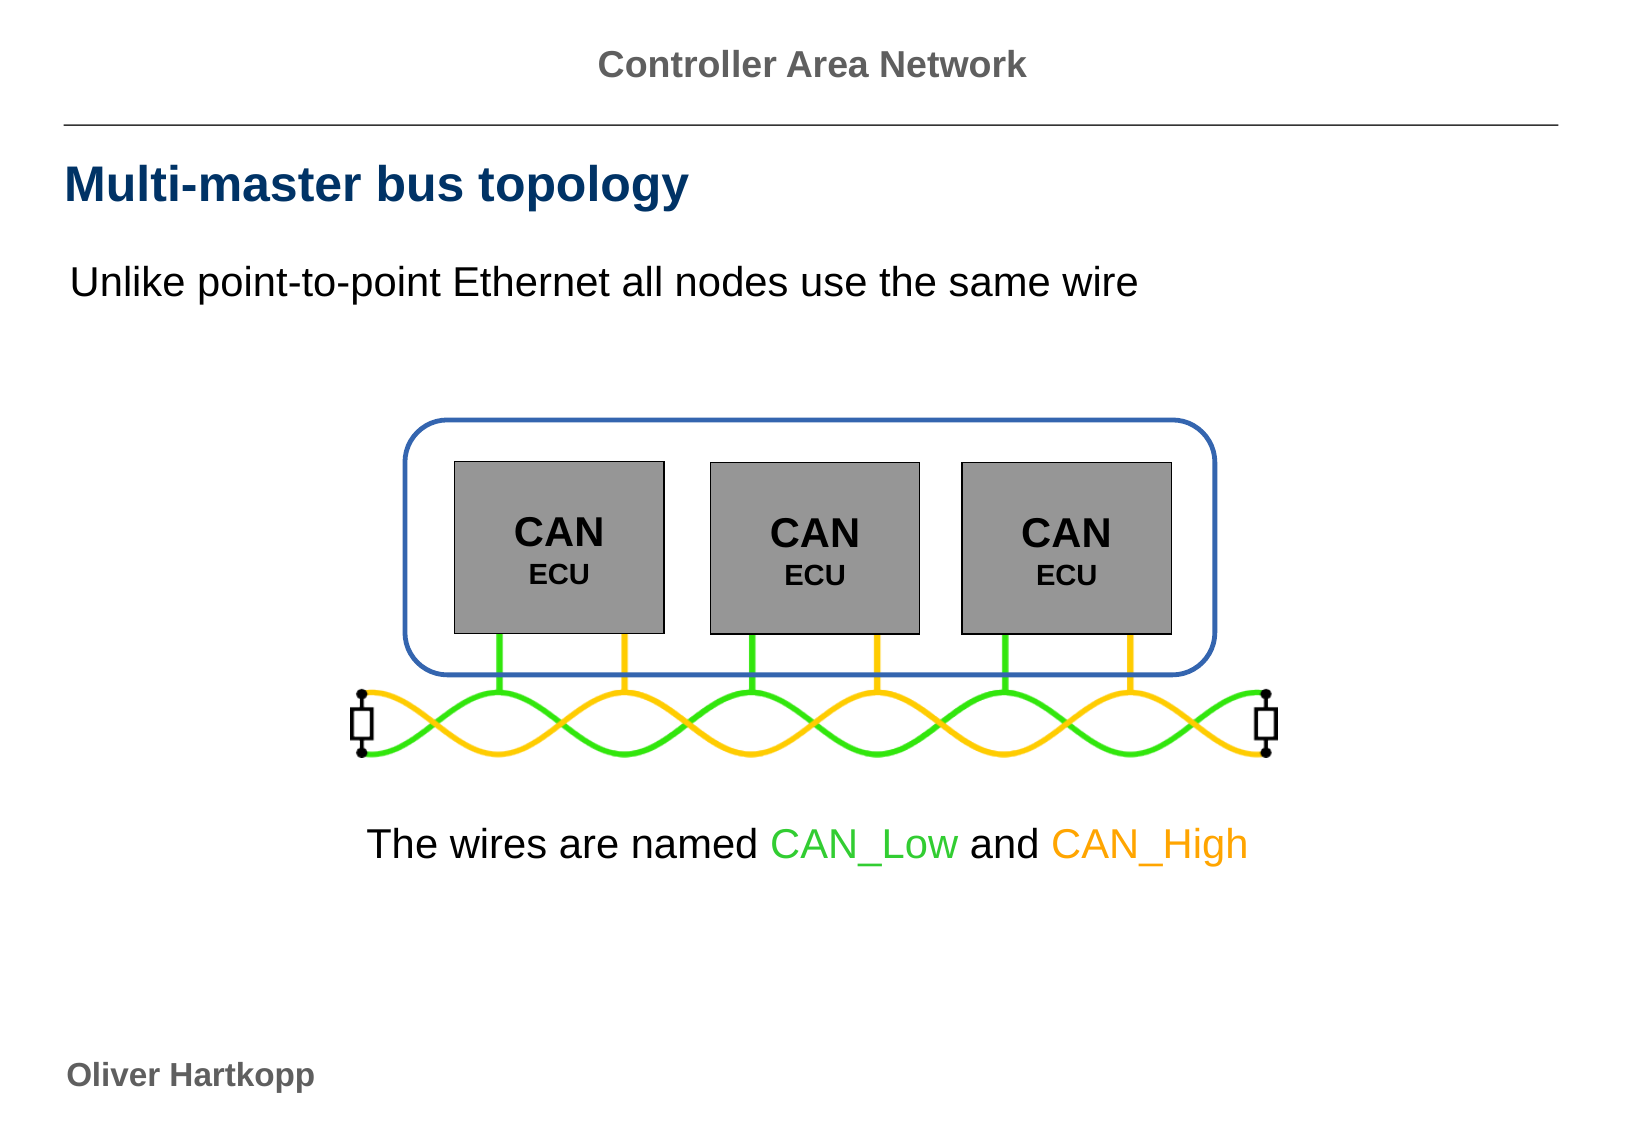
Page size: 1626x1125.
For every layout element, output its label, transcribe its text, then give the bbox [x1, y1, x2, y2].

text_box CAN ECU [710, 462, 920, 635]
text_box CAN ECU [454, 461, 664, 634]
picture [408, 465, 1212, 672]
text_box Unlike point-to-point Ethernet all nodes use the same wire [69, 254, 1564, 1008]
picture [350, 465, 1278, 758]
text_box CAN ECU [962, 462, 1172, 635]
text_box Multi-master bus topology [64, 151, 1558, 256]
text_box The wires are named CAN_Low and CAN_High [351, 809, 1264, 875]
